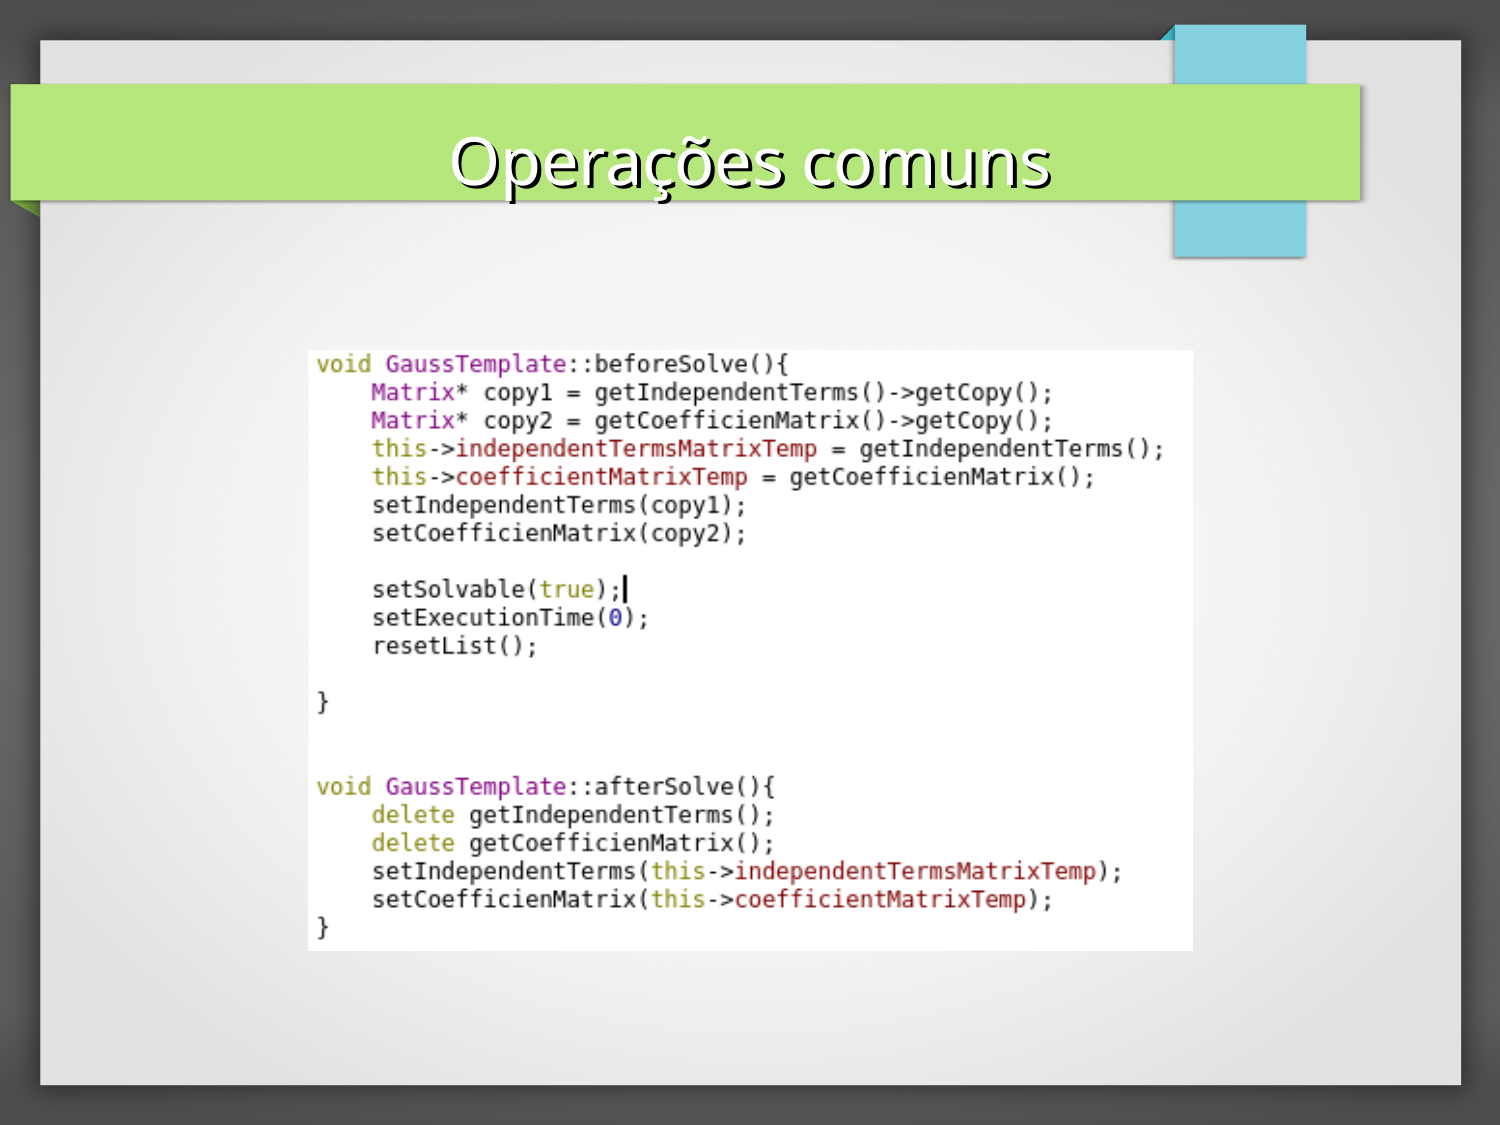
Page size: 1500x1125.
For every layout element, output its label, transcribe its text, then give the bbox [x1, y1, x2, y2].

title Operações comuns [75, 55, 1425, 261]
picture [0, 0, 1500, 1125]
